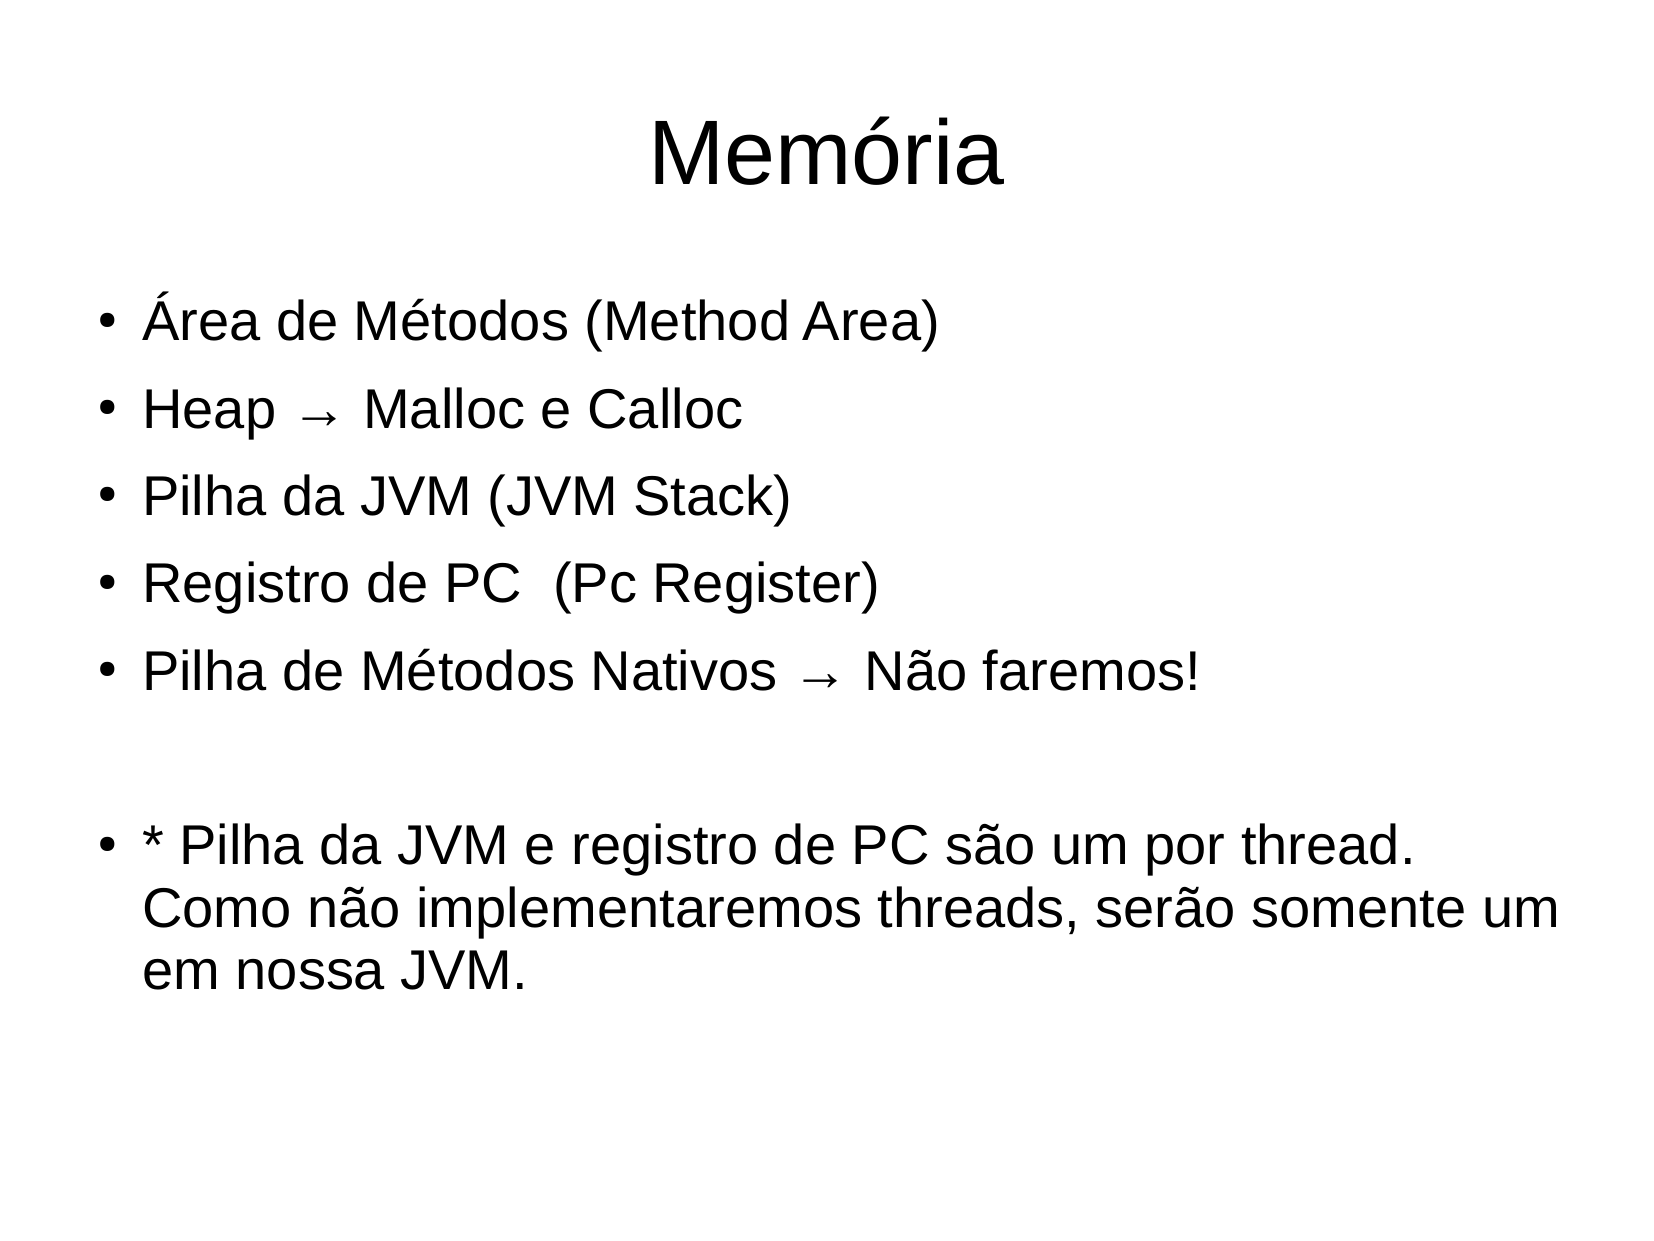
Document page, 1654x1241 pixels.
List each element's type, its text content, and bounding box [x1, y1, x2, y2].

title Memória [82, 49, 1571, 257]
list Área de Métodos (Method Area) Heap → Malloc e Calloc Pilha da JVM (JVM Stack) Registro de PC (Pc Register) Pilha de Métodos Nativos → Não faremos! * Pilha da JVM e registro de PC são um por thread. Como não implementaremos threads, serão somente um em nossa JVM. [82, 290, 1571, 1010]
